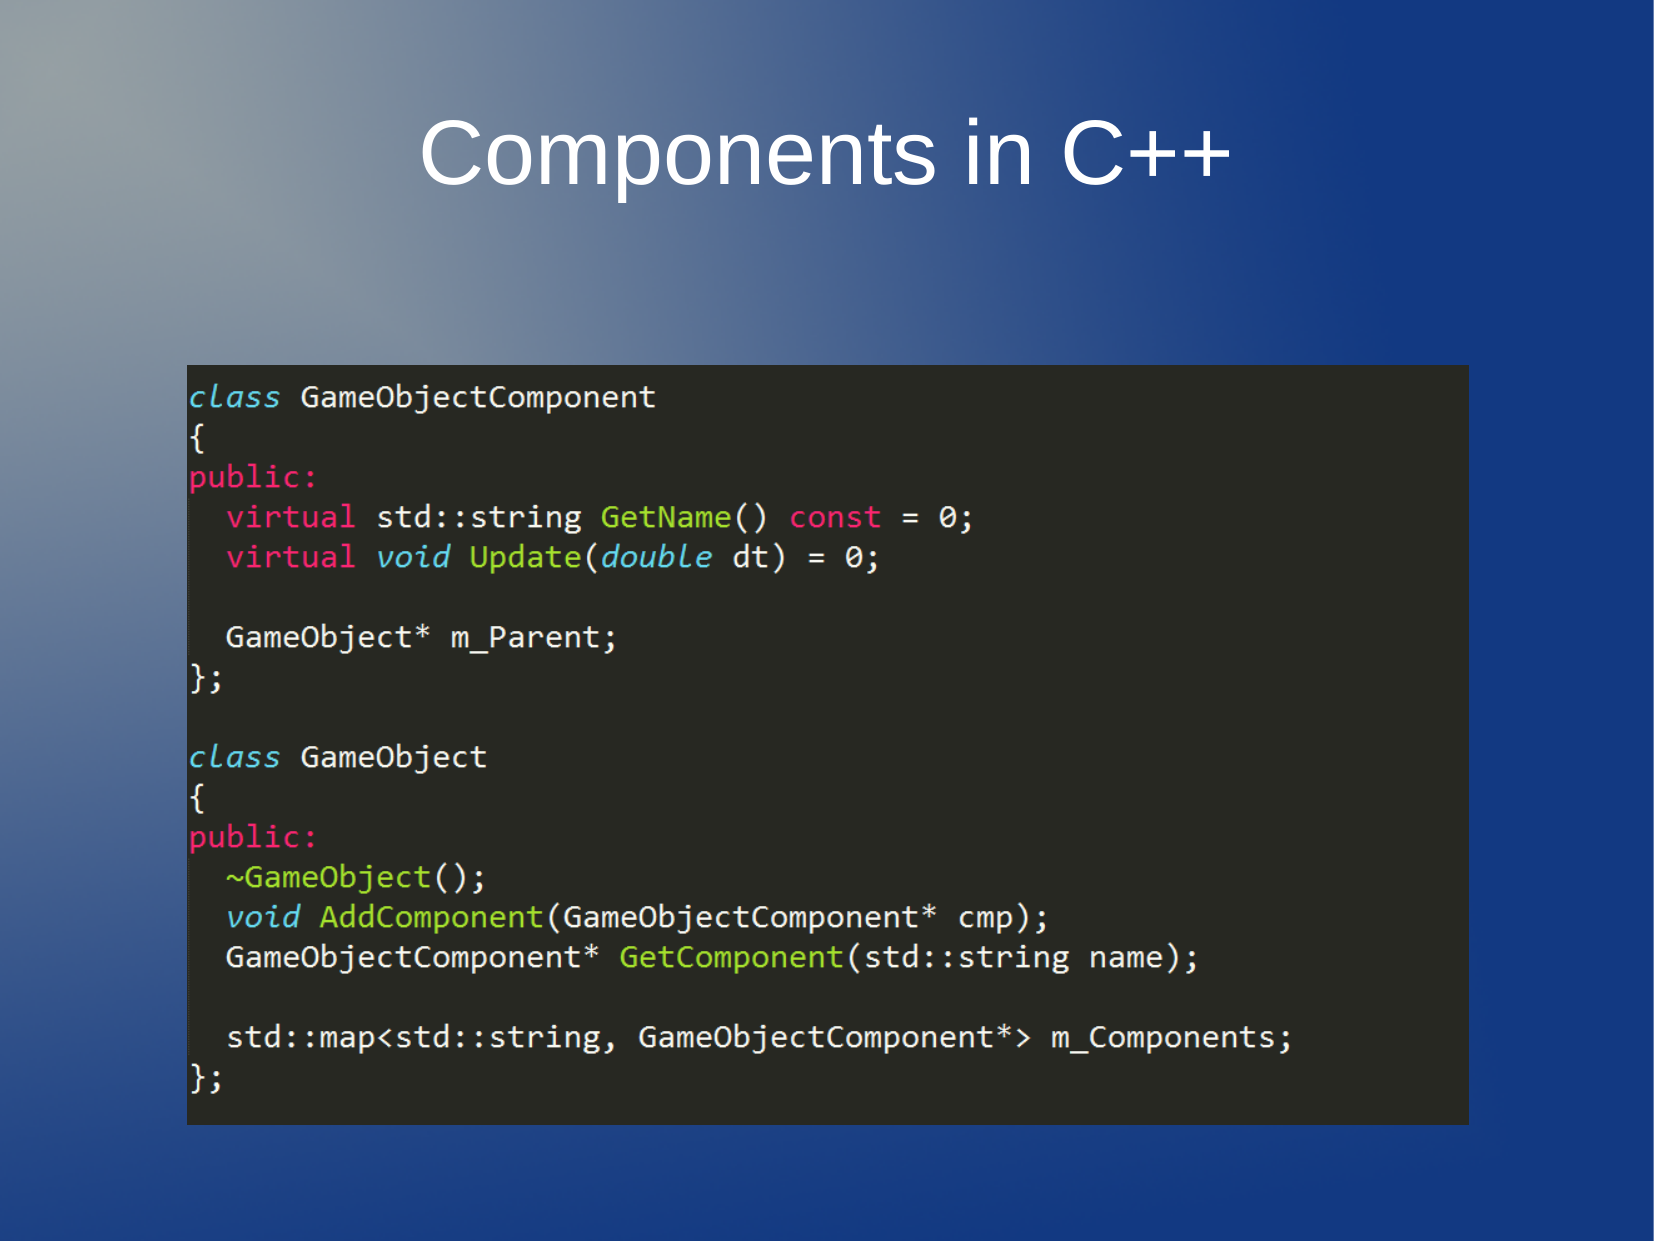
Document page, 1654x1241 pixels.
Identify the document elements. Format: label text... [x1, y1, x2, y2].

picture [0, 0, 1654, 1241]
title Components in C++ [82, 49, 1571, 257]
